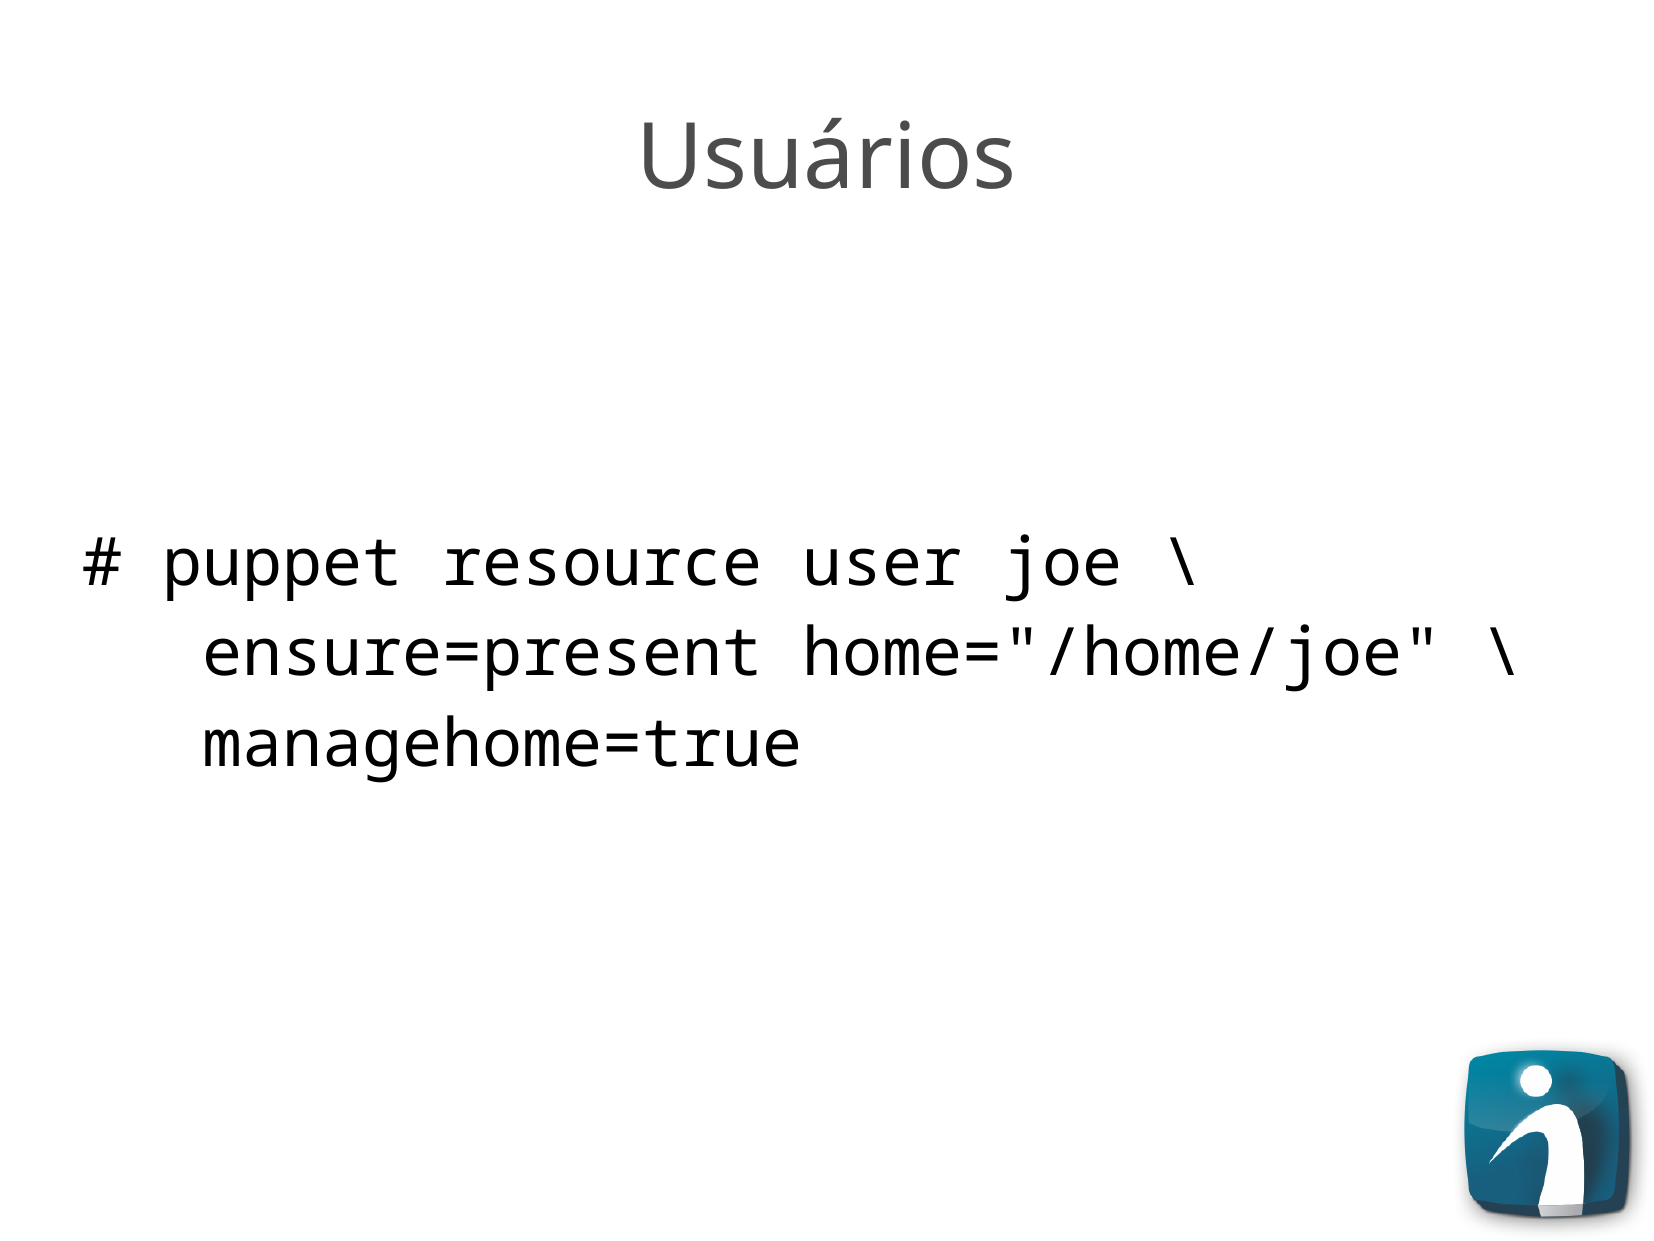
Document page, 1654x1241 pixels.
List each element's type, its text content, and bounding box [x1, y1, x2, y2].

picture [1447, 1035, 1654, 1241]
subtitle # puppet resource user joe \ ensure=present home="/home/joe" \ managehome=true [82, 290, 1571, 1010]
title Usuários [82, 49, 1571, 257]
